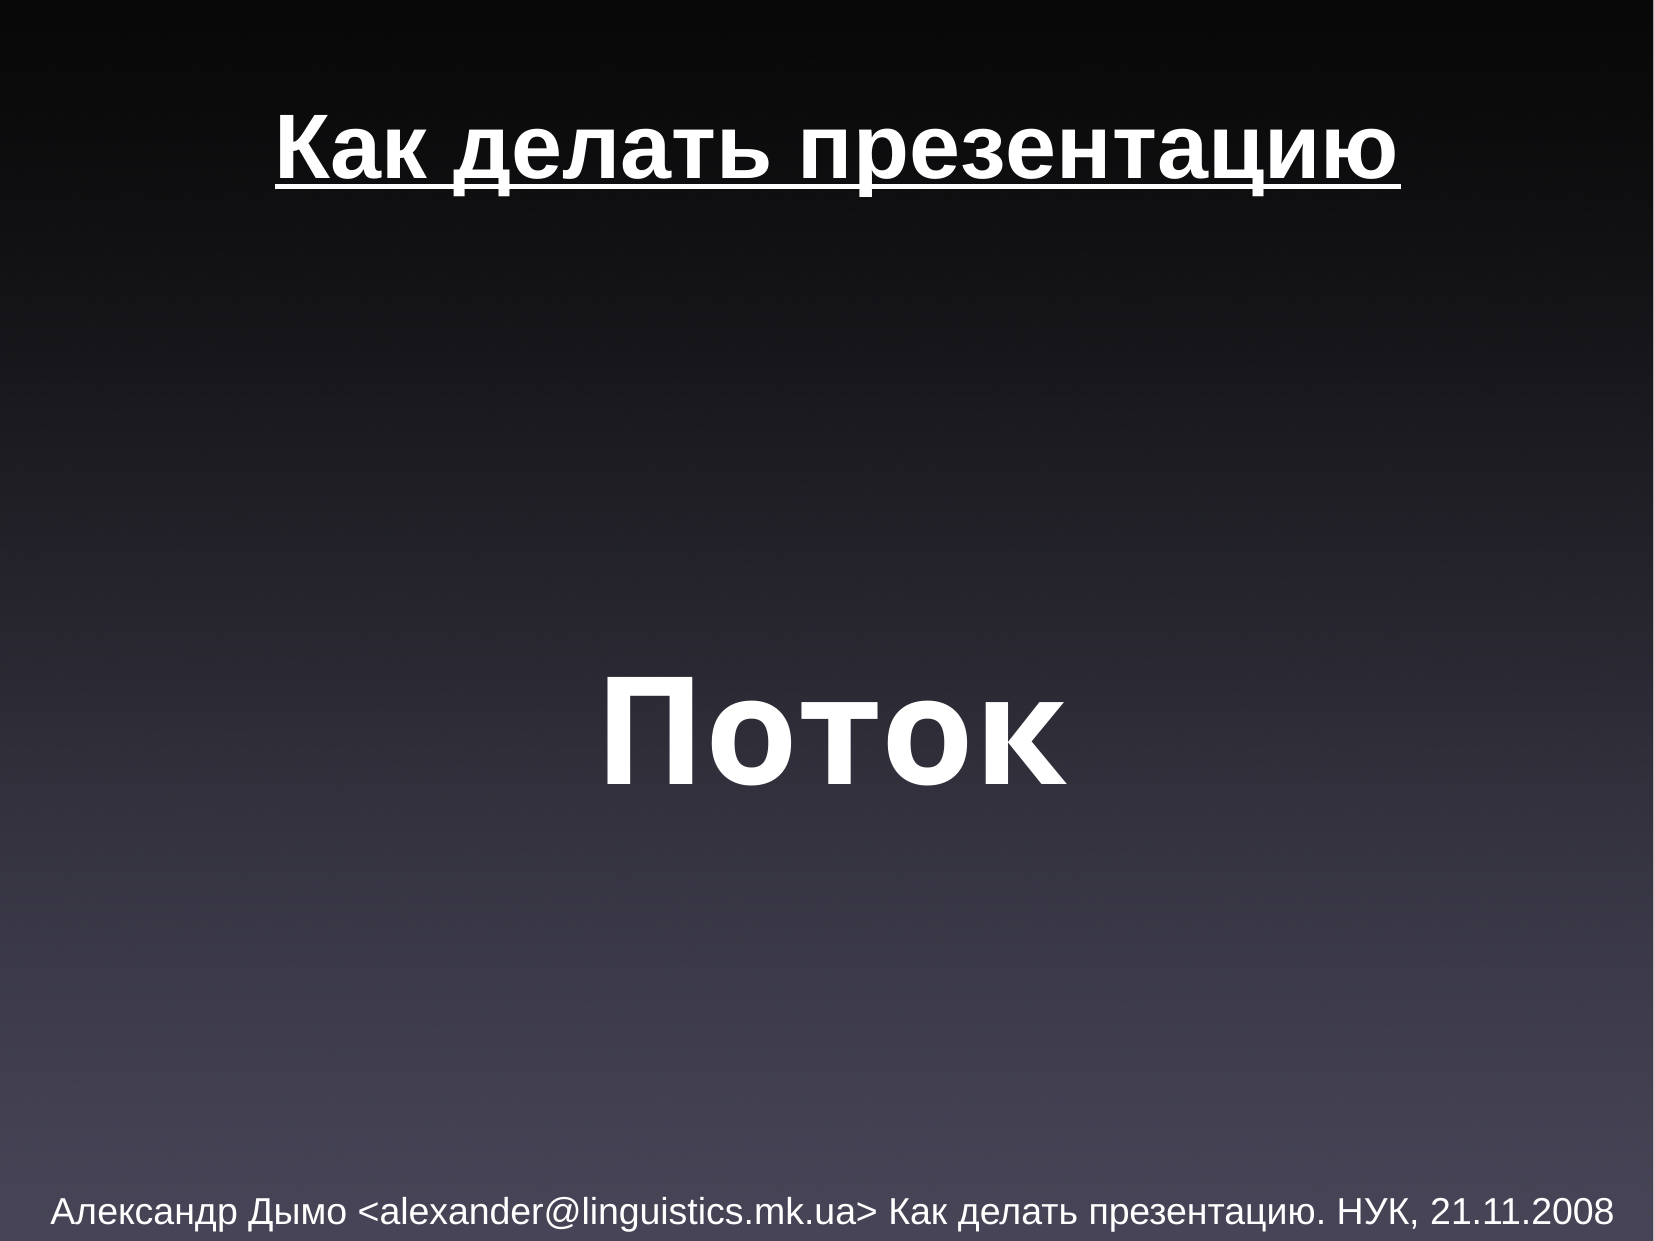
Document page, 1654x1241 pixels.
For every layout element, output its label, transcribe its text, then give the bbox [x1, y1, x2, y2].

picture [0, 0, 1654, 1241]
title Как делать презентацию [31, 43, 1644, 251]
text_box Александр Дымо <alexander@linguistics.mk.ua> Как делать презентацию. НУК, 21.11.2008 [35, 1183, 1631, 1240]
subtitle Поток [86, 224, 1575, 1125]
